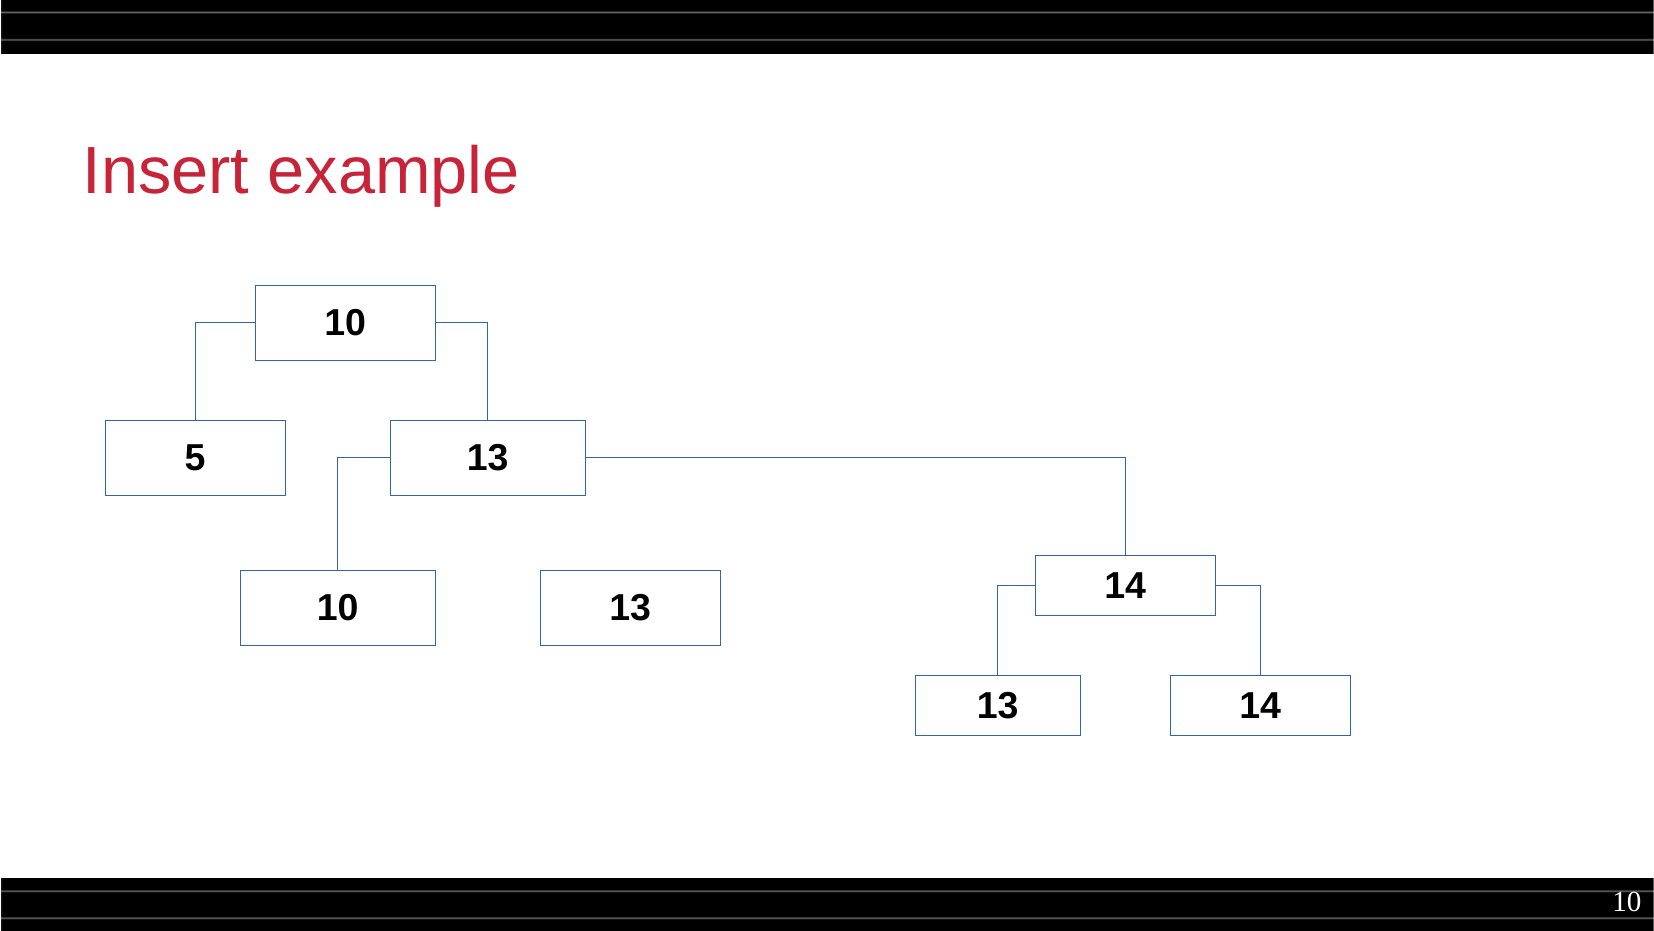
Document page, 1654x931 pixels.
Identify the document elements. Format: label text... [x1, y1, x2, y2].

text_box 5 [105, 420, 286, 496]
text_box 13 [915, 675, 1081, 736]
text_box 10 [255, 285, 436, 361]
picture [1, 878, 1654, 931]
title Insert example [82, 92, 1571, 249]
text_box 14 [1035, 555, 1216, 616]
picture [1, 0, 1654, 54]
text_box 13 [540, 570, 721, 646]
text_box 10 [240, 570, 436, 646]
text_box 13 [390, 420, 586, 496]
text_box 14 [1170, 675, 1351, 736]
